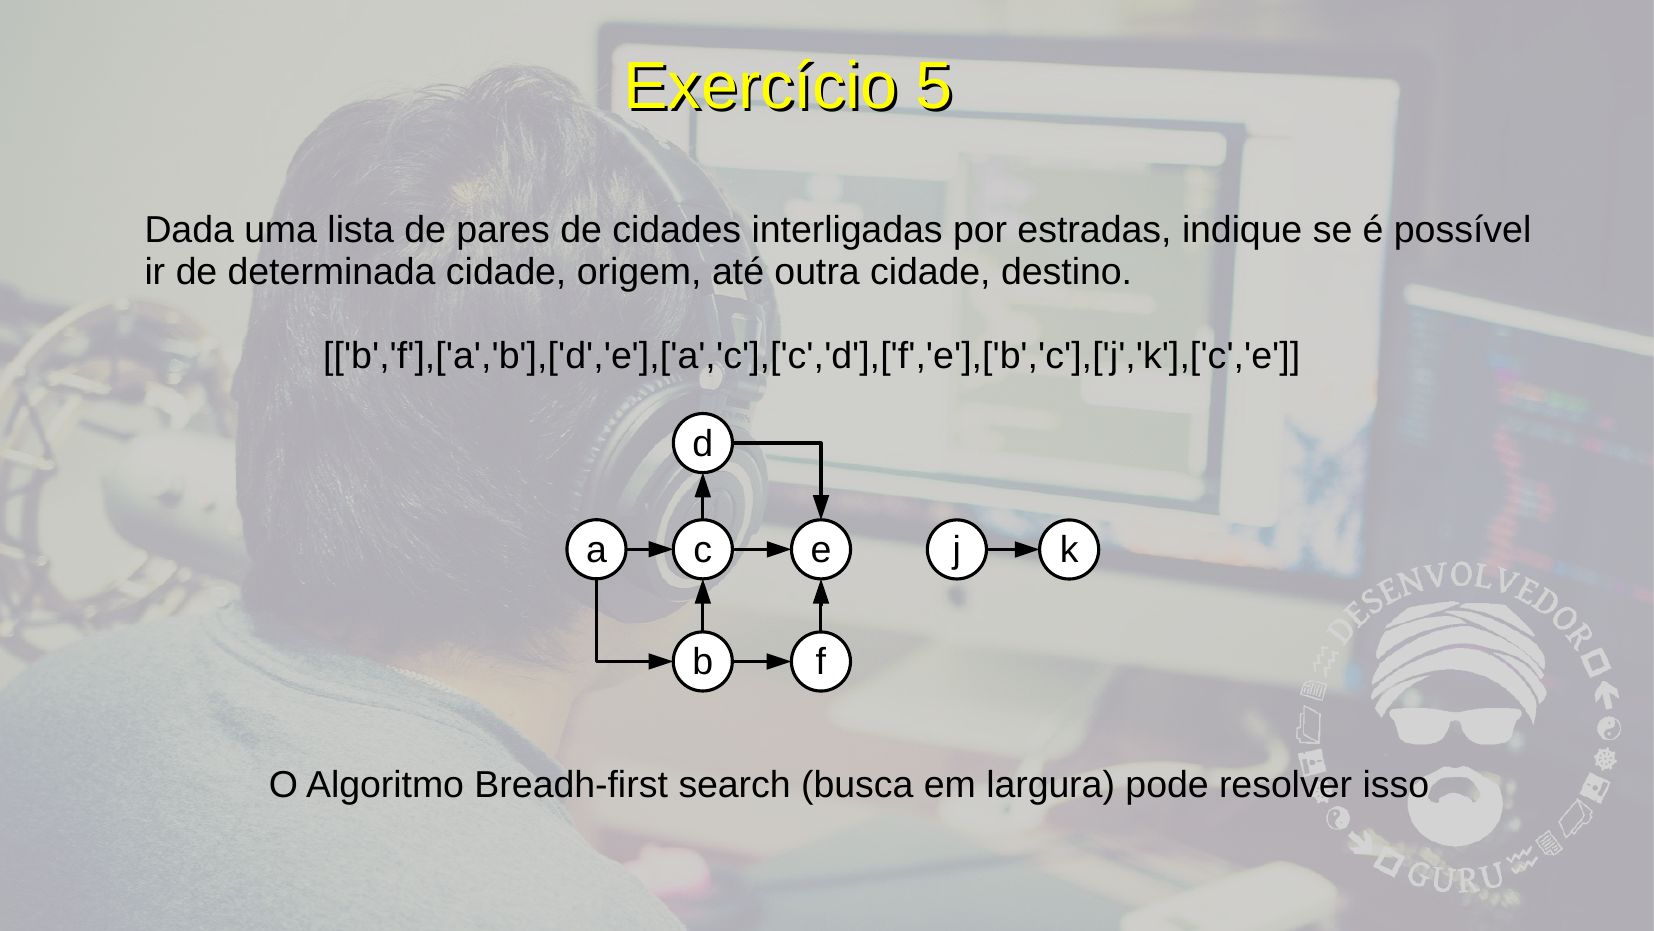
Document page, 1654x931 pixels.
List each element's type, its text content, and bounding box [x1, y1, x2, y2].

text_box f [791, 632, 851, 692]
text_box k [1039, 519, 1099, 580]
text_box Dada uma lista de pares de cidades interligadas por estradas, indique se é possível ir de determinada cidade, origem, até outra cidade, destino. [['b','f'],['a','b'],['d','e'],['a','c'],['c','d'],['f','e'],['b','c'],['j','k'],['c','e']] [129, 200, 1560, 426]
text_box a [566, 519, 626, 579]
text_box c [673, 519, 733, 579]
text_box d [673, 413, 733, 473]
text_box e [791, 519, 851, 579]
text_box j [927, 519, 987, 579]
text_box O Algoritmo Breadh-first search (busca em largura) pode resolver isso [253, 755, 1445, 813]
text_box b [673, 631, 733, 692]
text_box Exercício 5 [608, 40, 1241, 130]
